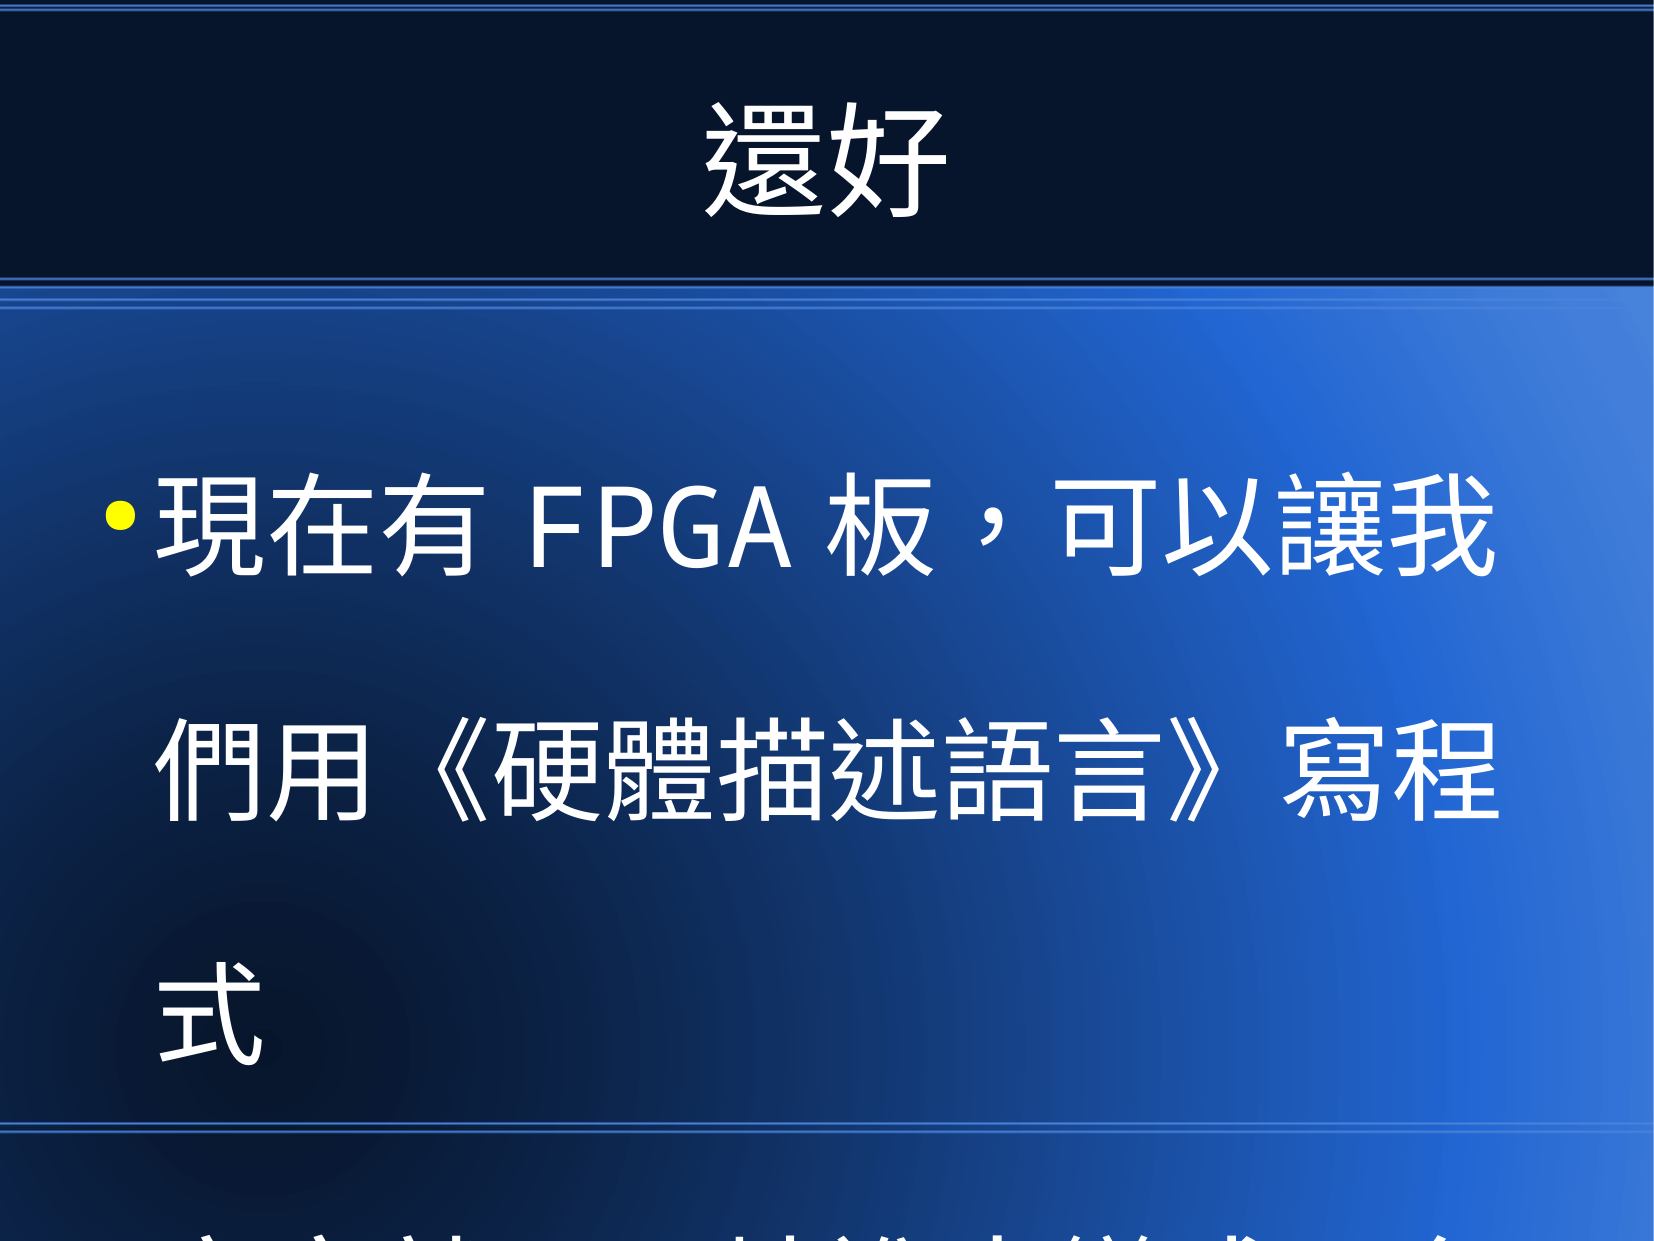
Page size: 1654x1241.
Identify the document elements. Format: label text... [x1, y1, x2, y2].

picture [0, 0, 1654, 1241]
list 現在有FPGA板，可以讓我們用《硬體描述語言》寫程式 寫完就可以燒進去變成一台電腦 [82, 355, 1571, 1241]
title 還好 [82, 49, 1571, 257]
